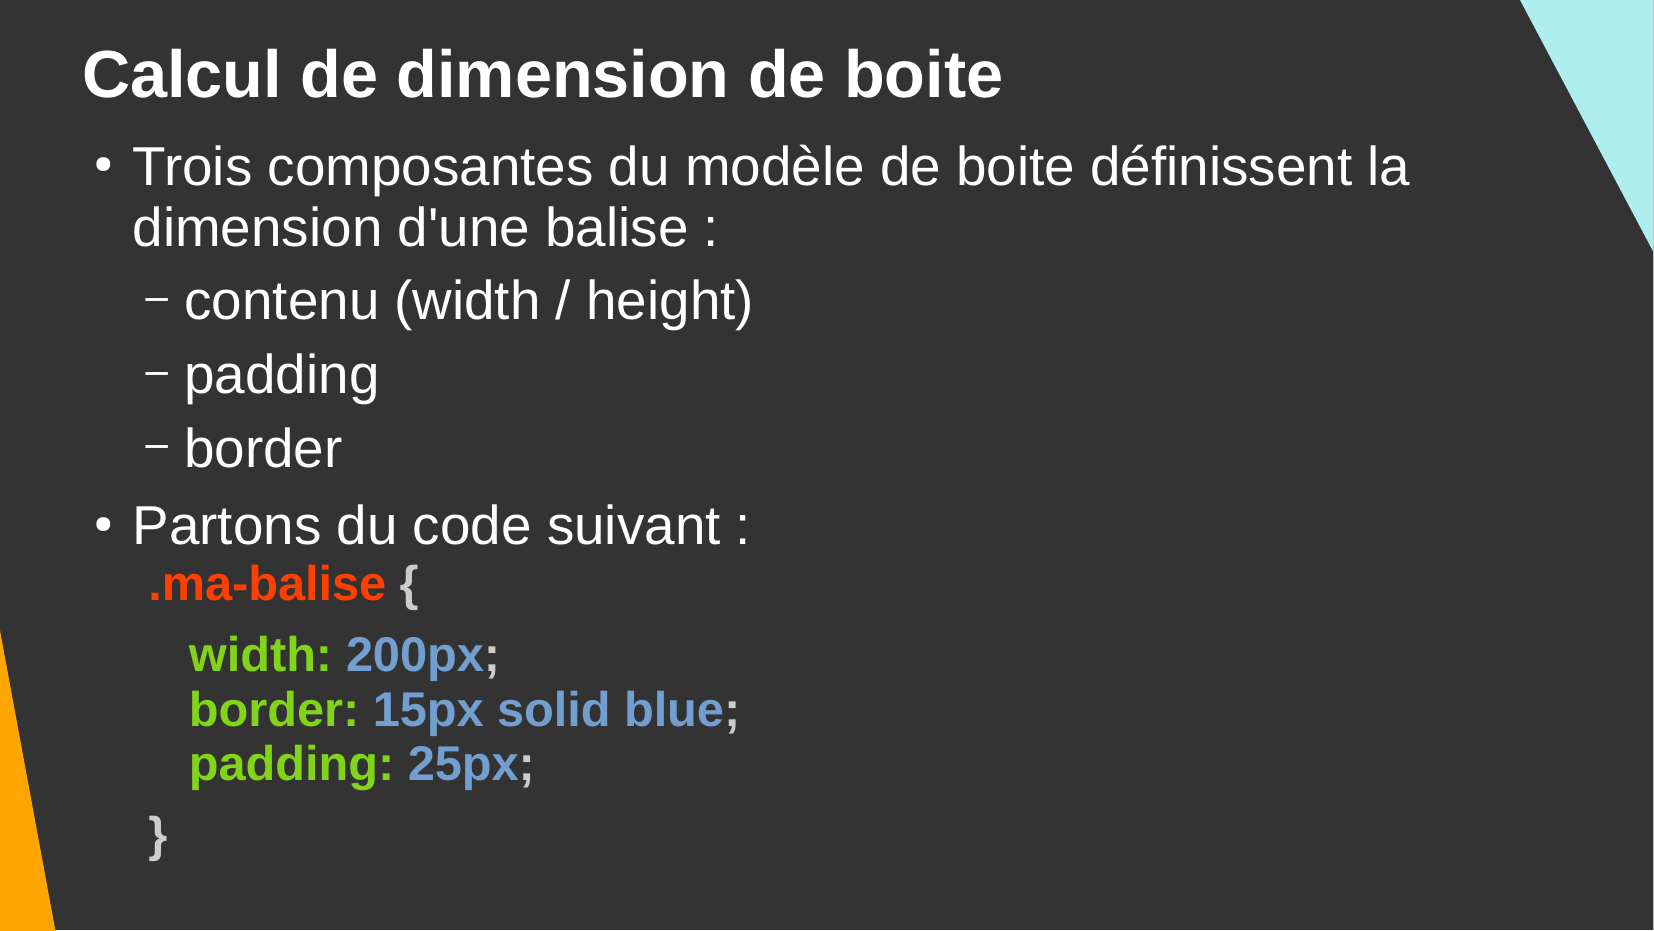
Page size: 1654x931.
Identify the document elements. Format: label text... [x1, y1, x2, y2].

list Trois composantes du modèle de boite définissent la dimension d'une balise : contenu (width / height) padding border Partons du code suivant : .ma-balise { width: 200px; border: 15px solid blue; padding: 25px; } [80, 135, 1605, 863]
text_box [1520, 0, 1654, 254]
text_box [0, 630, 56, 931]
title Calcul de dimension de boite [82, 37, 1571, 114]
